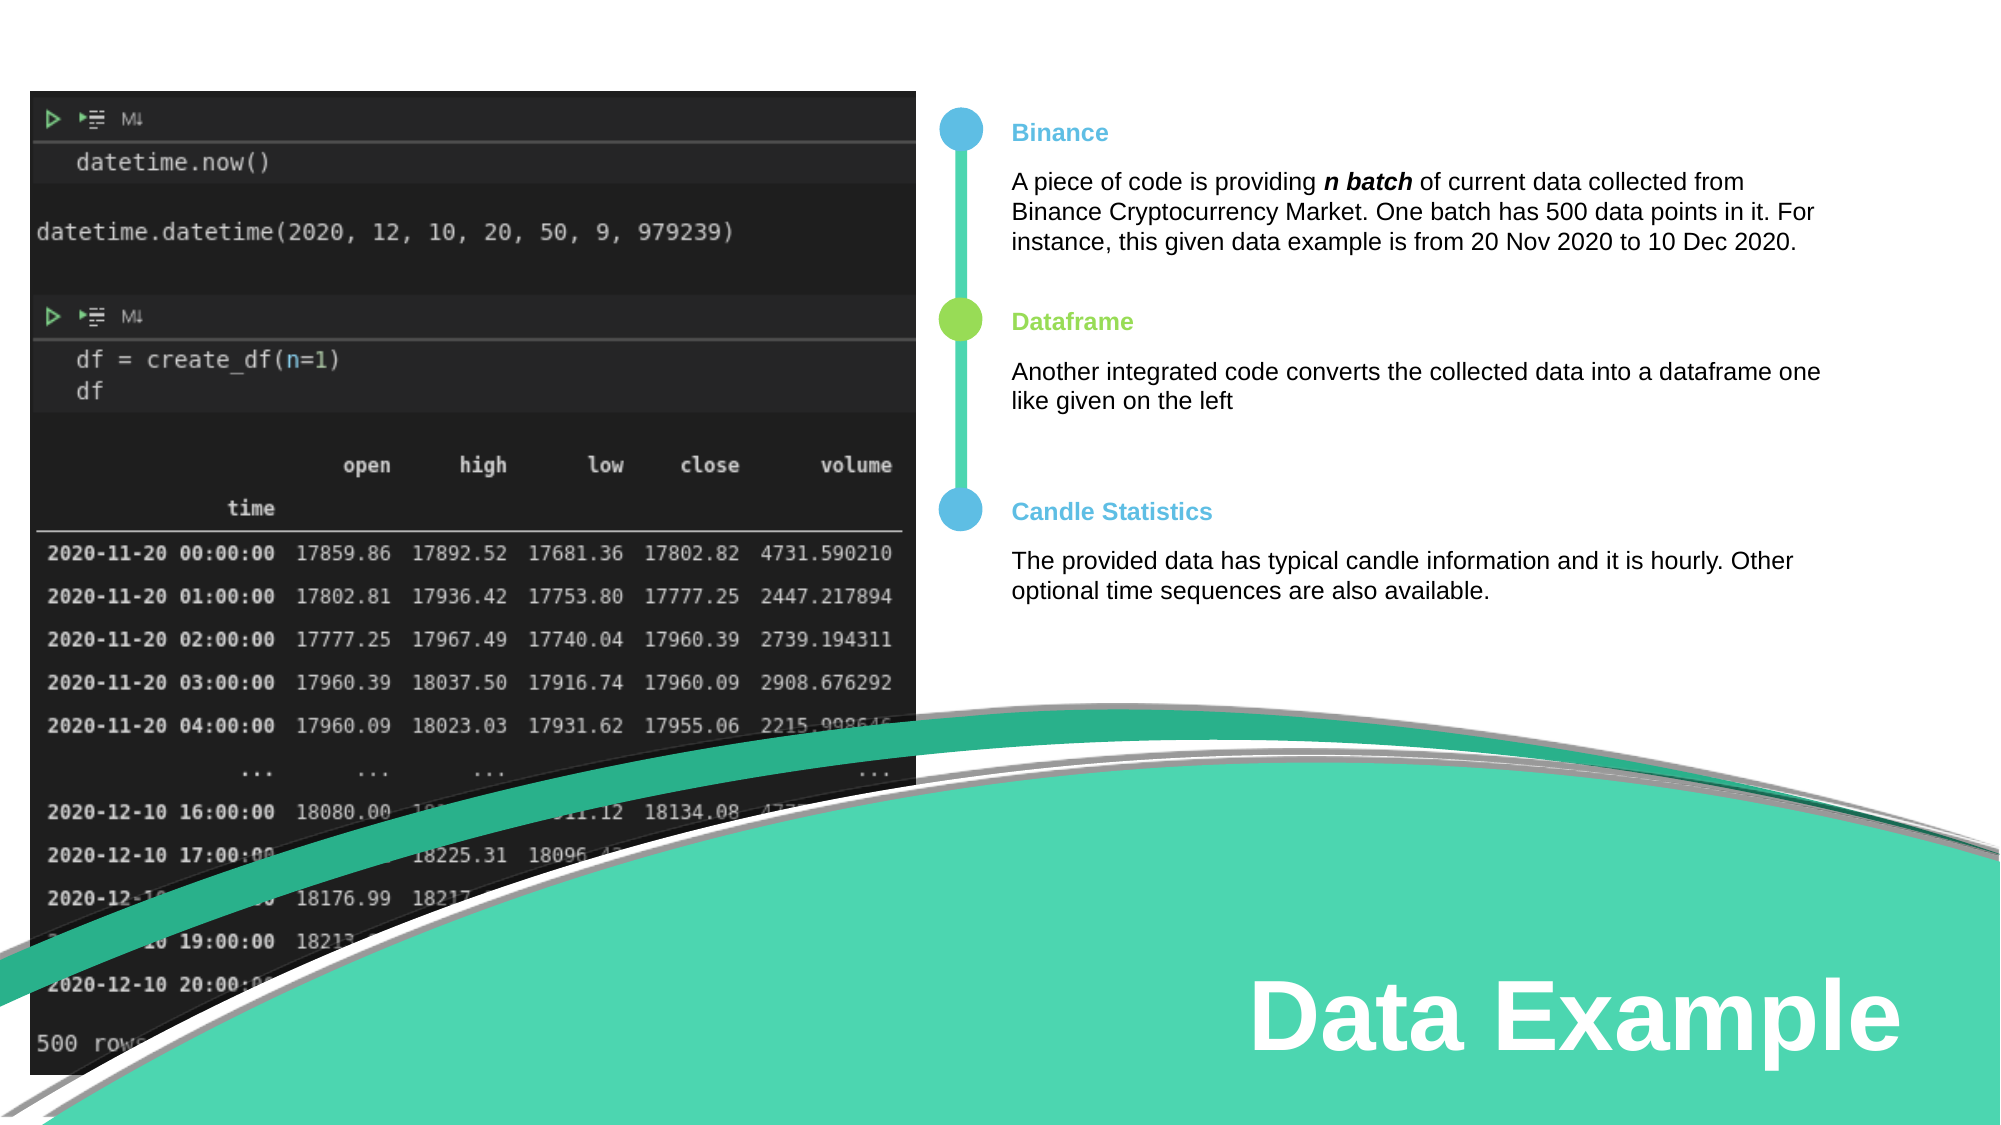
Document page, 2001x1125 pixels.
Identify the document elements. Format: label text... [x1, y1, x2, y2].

picture [30, 91, 916, 946]
text_box A piece of code is providing n batch of current data collected from Binance Cryptocurrency Market. One batch has 500 data points in it. For instance, this given data example is from 20 Nov 2020 to 10 Dec 2020. [996, 158, 1852, 263]
text_box [938, 107, 984, 532]
picture [30, 756, 916, 1075]
text_box Candle Statistics [996, 487, 1852, 533]
text_box Data Example [761, 960, 1919, 1077]
text_box Binance [996, 108, 1852, 154]
text_box Another integrated code converts the collected data into a dataframe one like given on the left [996, 347, 1852, 423]
text_box [0, 709, 2000, 1125]
text_box Dataframe [996, 298, 1852, 344]
text_box The provided data has typical candle information and it is hourly. Other optional time sequences are also available. [996, 536, 1852, 612]
